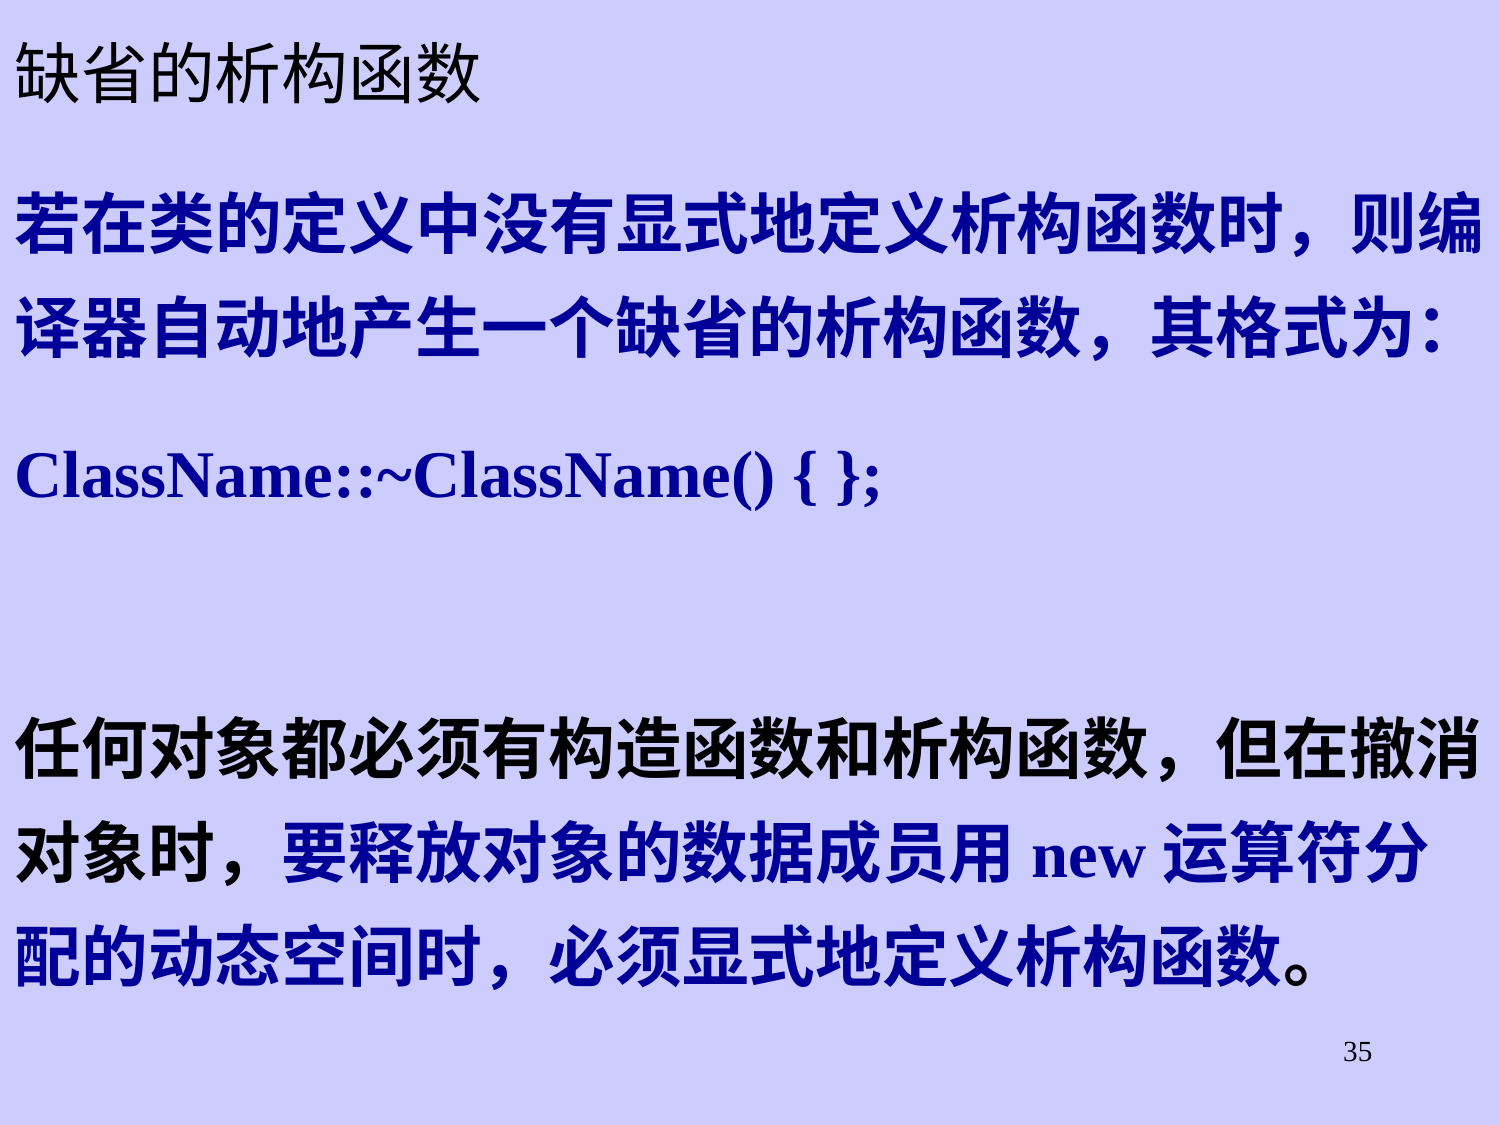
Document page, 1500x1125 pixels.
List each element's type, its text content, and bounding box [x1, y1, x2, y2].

text_box 若在类的定义中没有显式地定义析构函数时，则编译器自动地产生一个缺省的析构函数，其格式为： ClassName::~ClassName() { }; [0, 149, 1500, 519]
text_box <编号> [1074, 1025, 1388, 1101]
text_box 任何对象都必须有构造函数和析构函数，但在撤消对象时，要释放对象的数据成员用new运算符分配的动态空间时，必须显式地定义析构函数。 [0, 674, 1500, 1003]
text_box 缺省的析构函数 [0, 0, 1213, 120]
